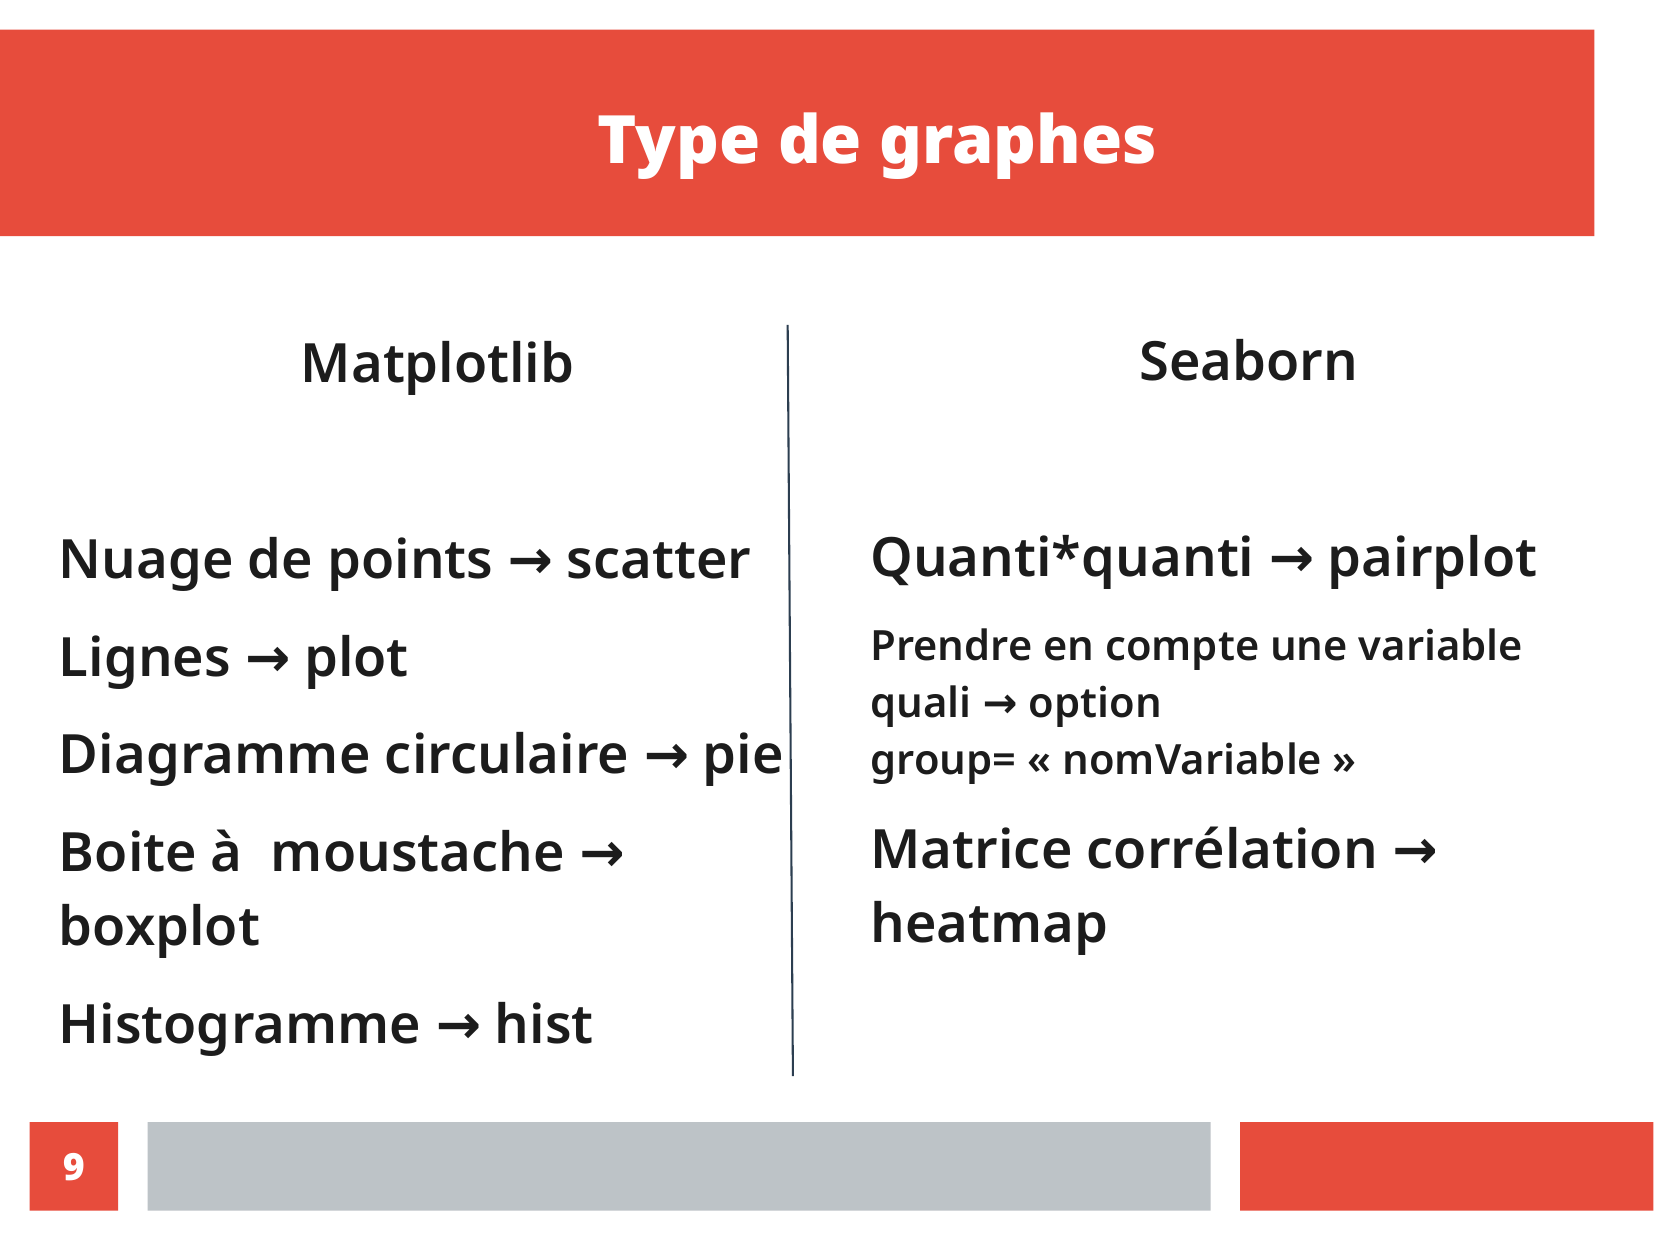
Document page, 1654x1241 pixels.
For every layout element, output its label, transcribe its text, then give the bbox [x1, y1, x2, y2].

list Matplotlib Nuage de points → scatter Lignes → plot Diagramme circulaire → pie Boite à moustache → boxplot Histogramme → hist [59, 324, 817, 1093]
list Seaborn Quanti*quanti → pairplot Prendre en compte une variable quali → option group= « nomVariable » Matrice corrélation → heatmap [870, 322, 1628, 1091]
title Type de graphes [597, 34, 1544, 183]
